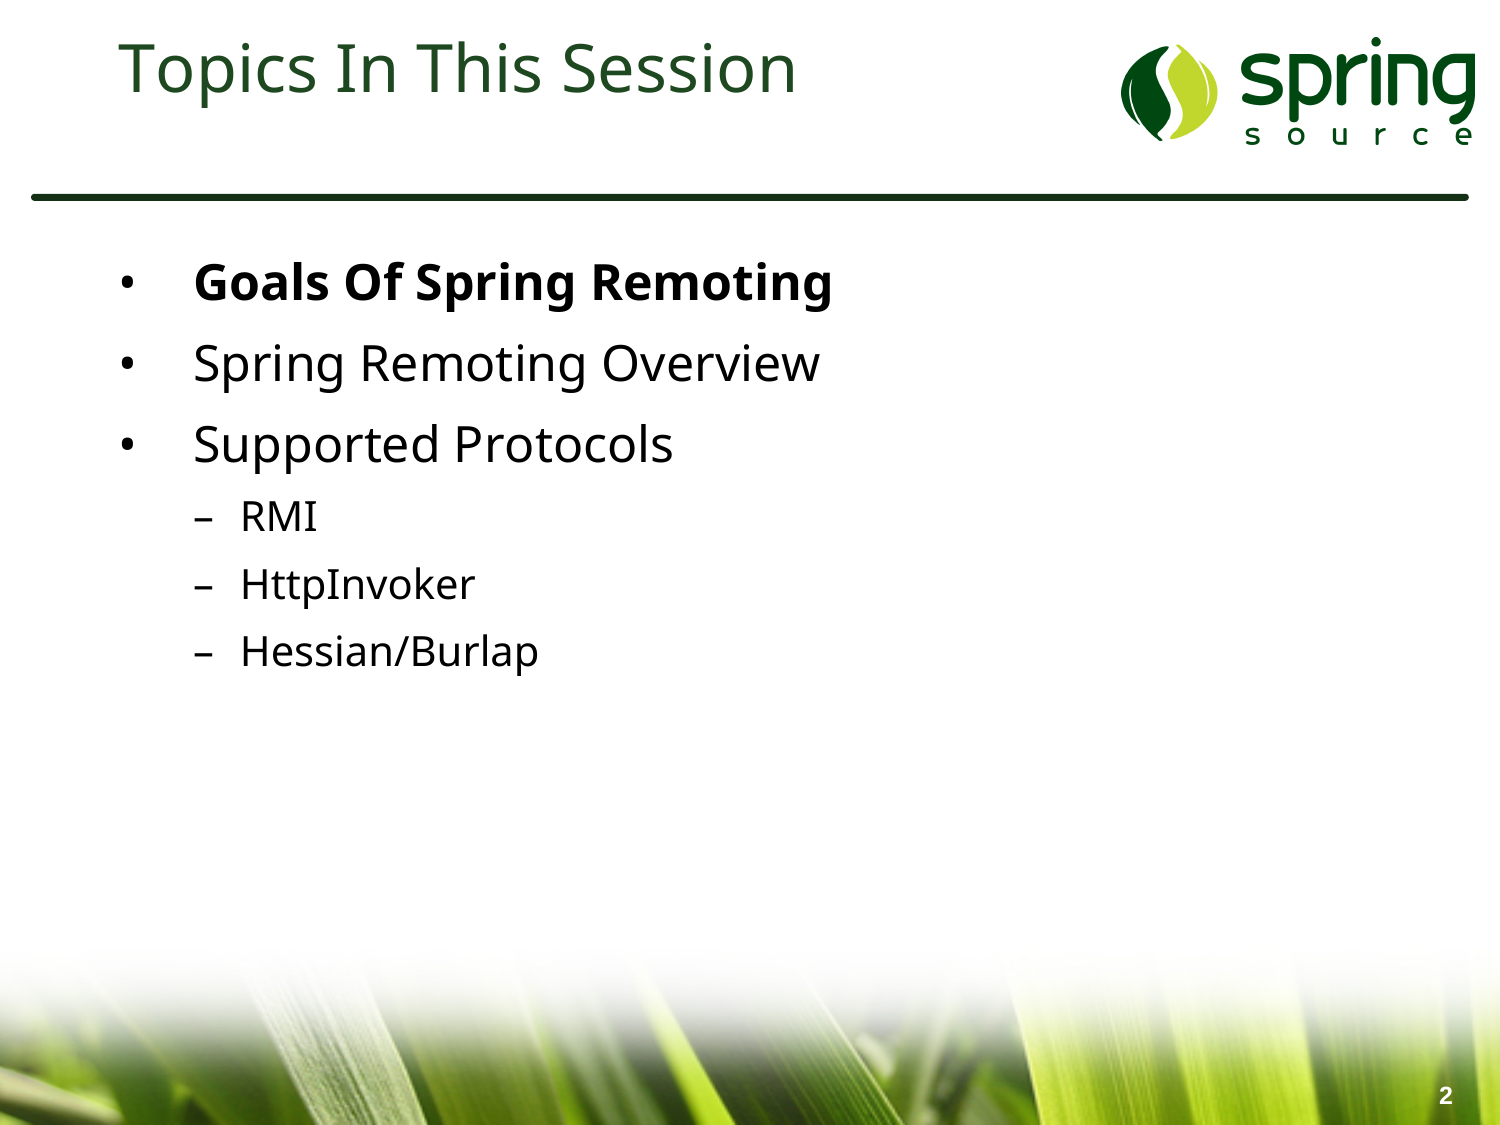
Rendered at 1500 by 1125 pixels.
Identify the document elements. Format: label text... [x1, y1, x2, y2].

picture [1136, 37, 1475, 145]
picture [0, 944, 1500, 1125]
title Topics In This Session [103, 13, 1136, 177]
list Goals Of Spring Remoting Spring Remoting Overview Supported Protocols RMI HttpInvoker Hessian/Burlap [103, 239, 1394, 903]
